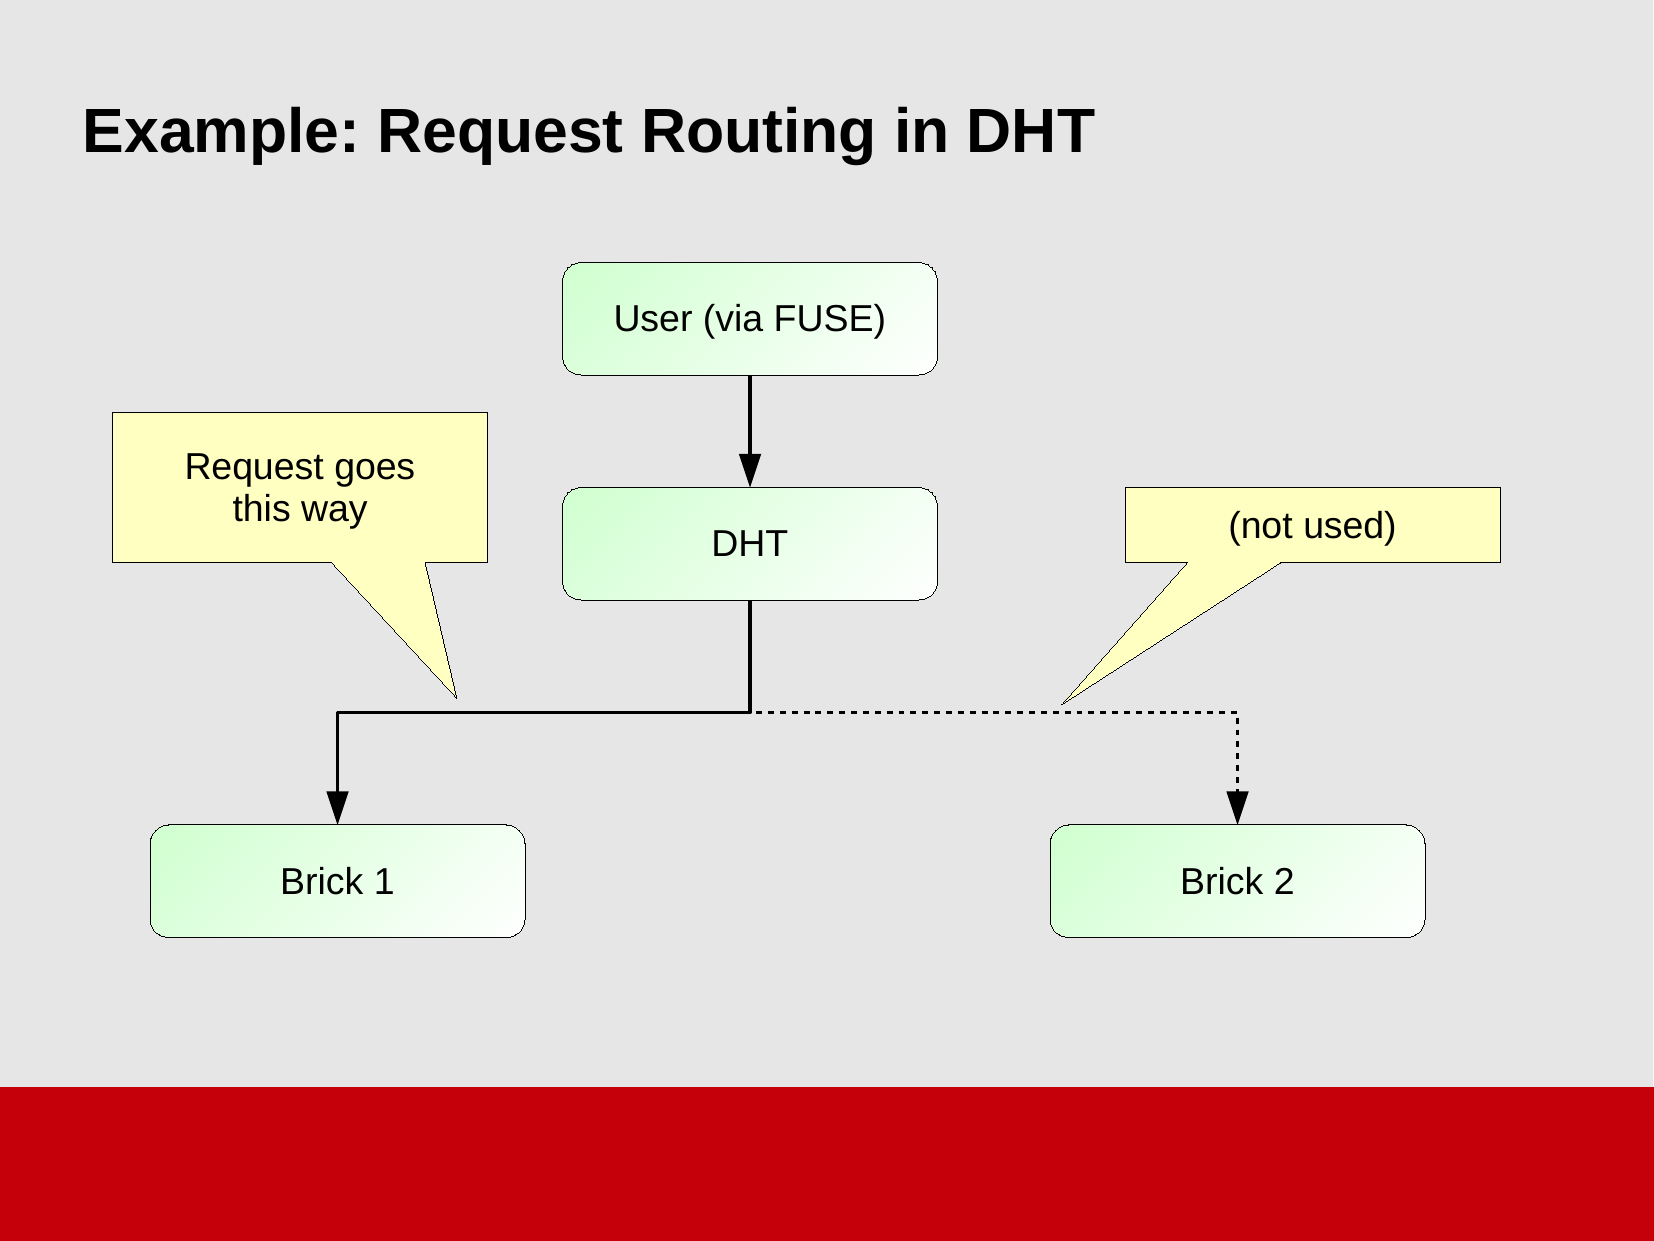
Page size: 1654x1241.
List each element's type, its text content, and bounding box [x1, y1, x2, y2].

text_box Request goes this way [112, 412, 488, 699]
text_box User (via FUSE) [562, 262, 938, 376]
text_box Brick 1 [150, 824, 526, 938]
text_box DHT [562, 487, 938, 601]
text_box Brick 2 [1050, 824, 1426, 938]
text_box (not used) [1061, 487, 1501, 705]
title Example: Request Routing in DHT [82, 37, 1571, 226]
